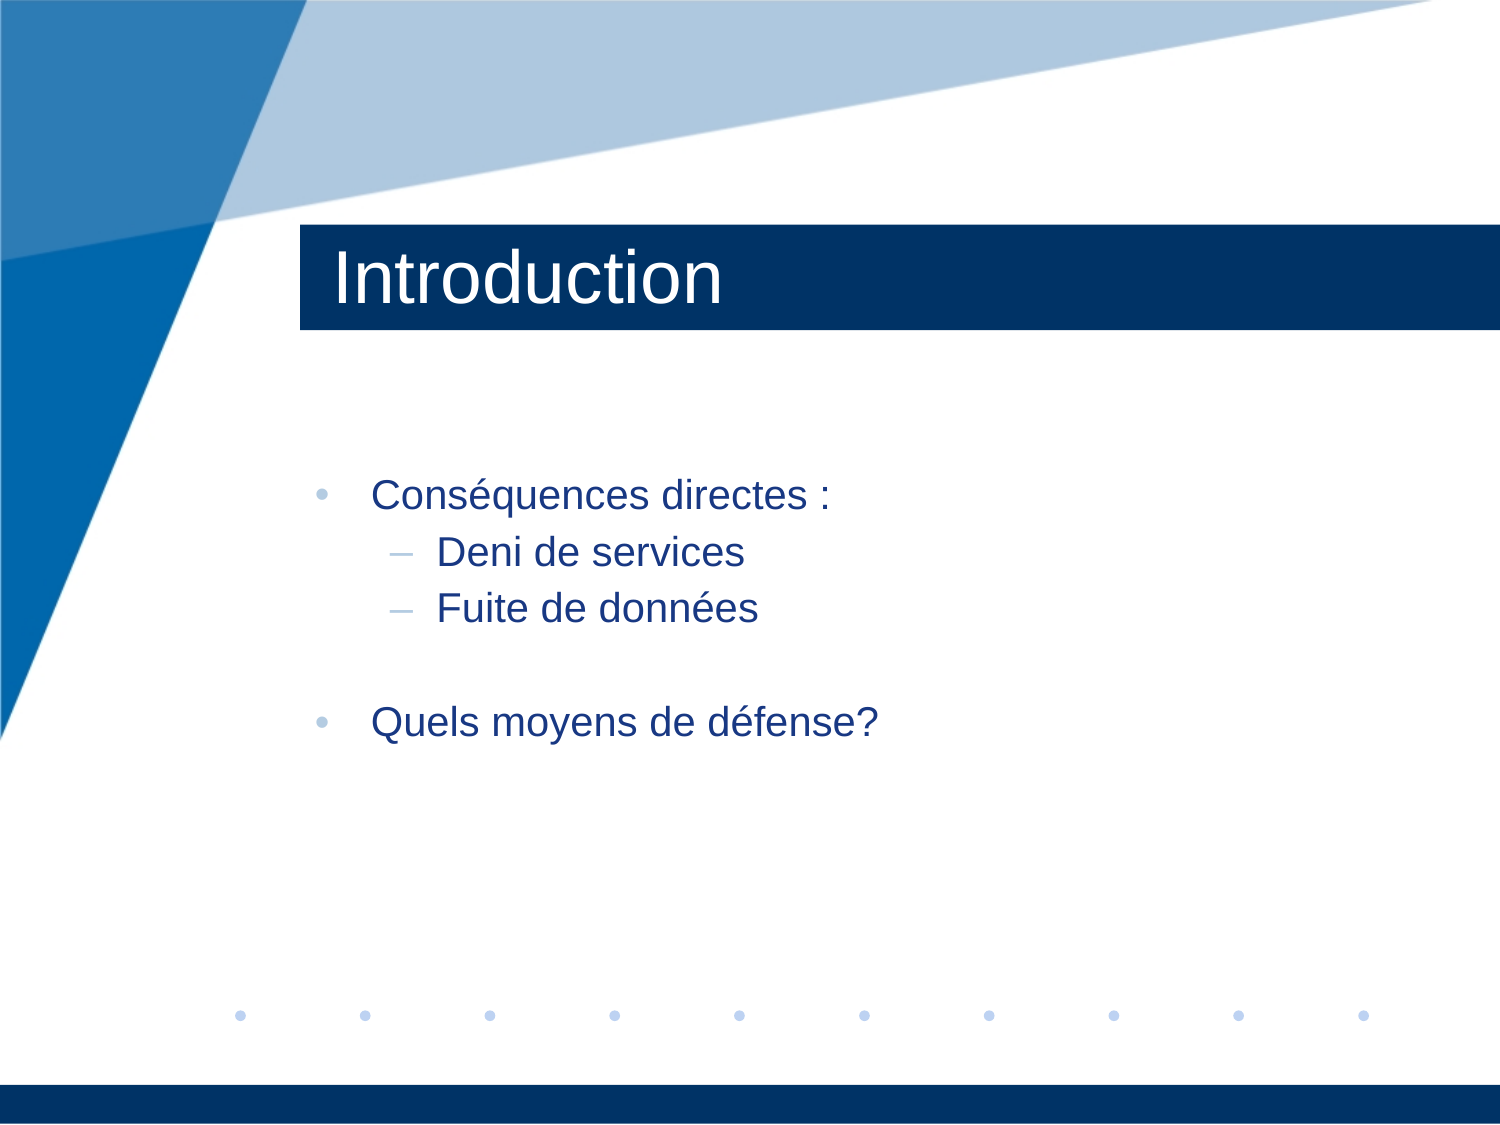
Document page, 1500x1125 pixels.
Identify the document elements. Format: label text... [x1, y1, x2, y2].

list Conséquences directes : Deni de services Fuite de données Quels moyens de défense? [299, 350, 1359, 1013]
picture [0, 0, 1500, 842]
title Introduction [300, 224, 1500, 331]
